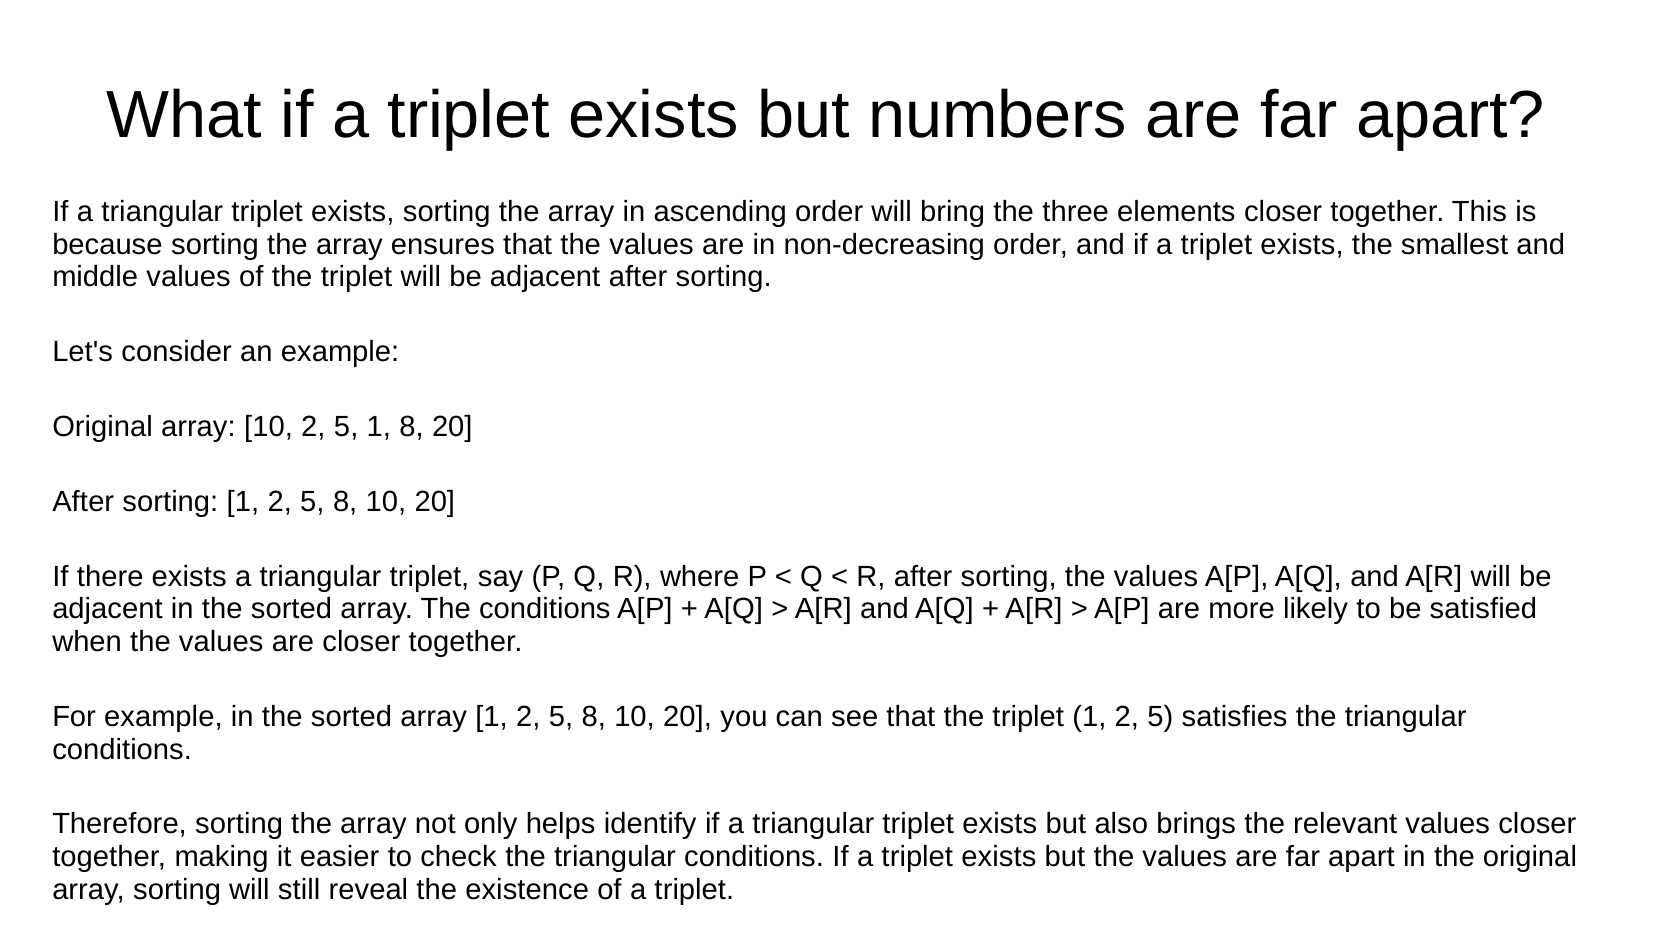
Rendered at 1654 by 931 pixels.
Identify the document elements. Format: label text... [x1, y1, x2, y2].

title What if a triplet exists but numbers are far apart? [82, 37, 1571, 187]
text_box If a triangular triplet exists, sorting the array in ascending order will bring the three elements closer together. This is because sorting the array ensures that the values are in non-decreasing order, and if a triplet exists, the smallest and middle values of the triplet will be adjacent after sorting. Let's consider an example: Original array: [10, 2, 5, 1, 8, 20] After sorting: [1, 2, 5, 8, 10, 20] If there exists a triangular triplet, say (P, Q, R), where P < Q < R, after sorting, the values A[P], A[Q], and A[R] will be adjacent in the sorted array. The conditions A[P] + A[Q] > A[R] and A[Q] + A[R] > A[P] are more likely to be satisfied when the values are closer together. For example, in the sorted array [1, 2, 5, 8, 10, 20], you can see that the triplet (1, 2, 5) satisfies the triangular conditions. Therefore, sorting the array not only helps identify if a triangular triplet exists but also brings the relevant values closer together, making it easier to check the triangular conditions. If a triplet exists but the values are far apart in the original array, sorting will still reveal the existence of a triplet. [37, 187, 1613, 910]
